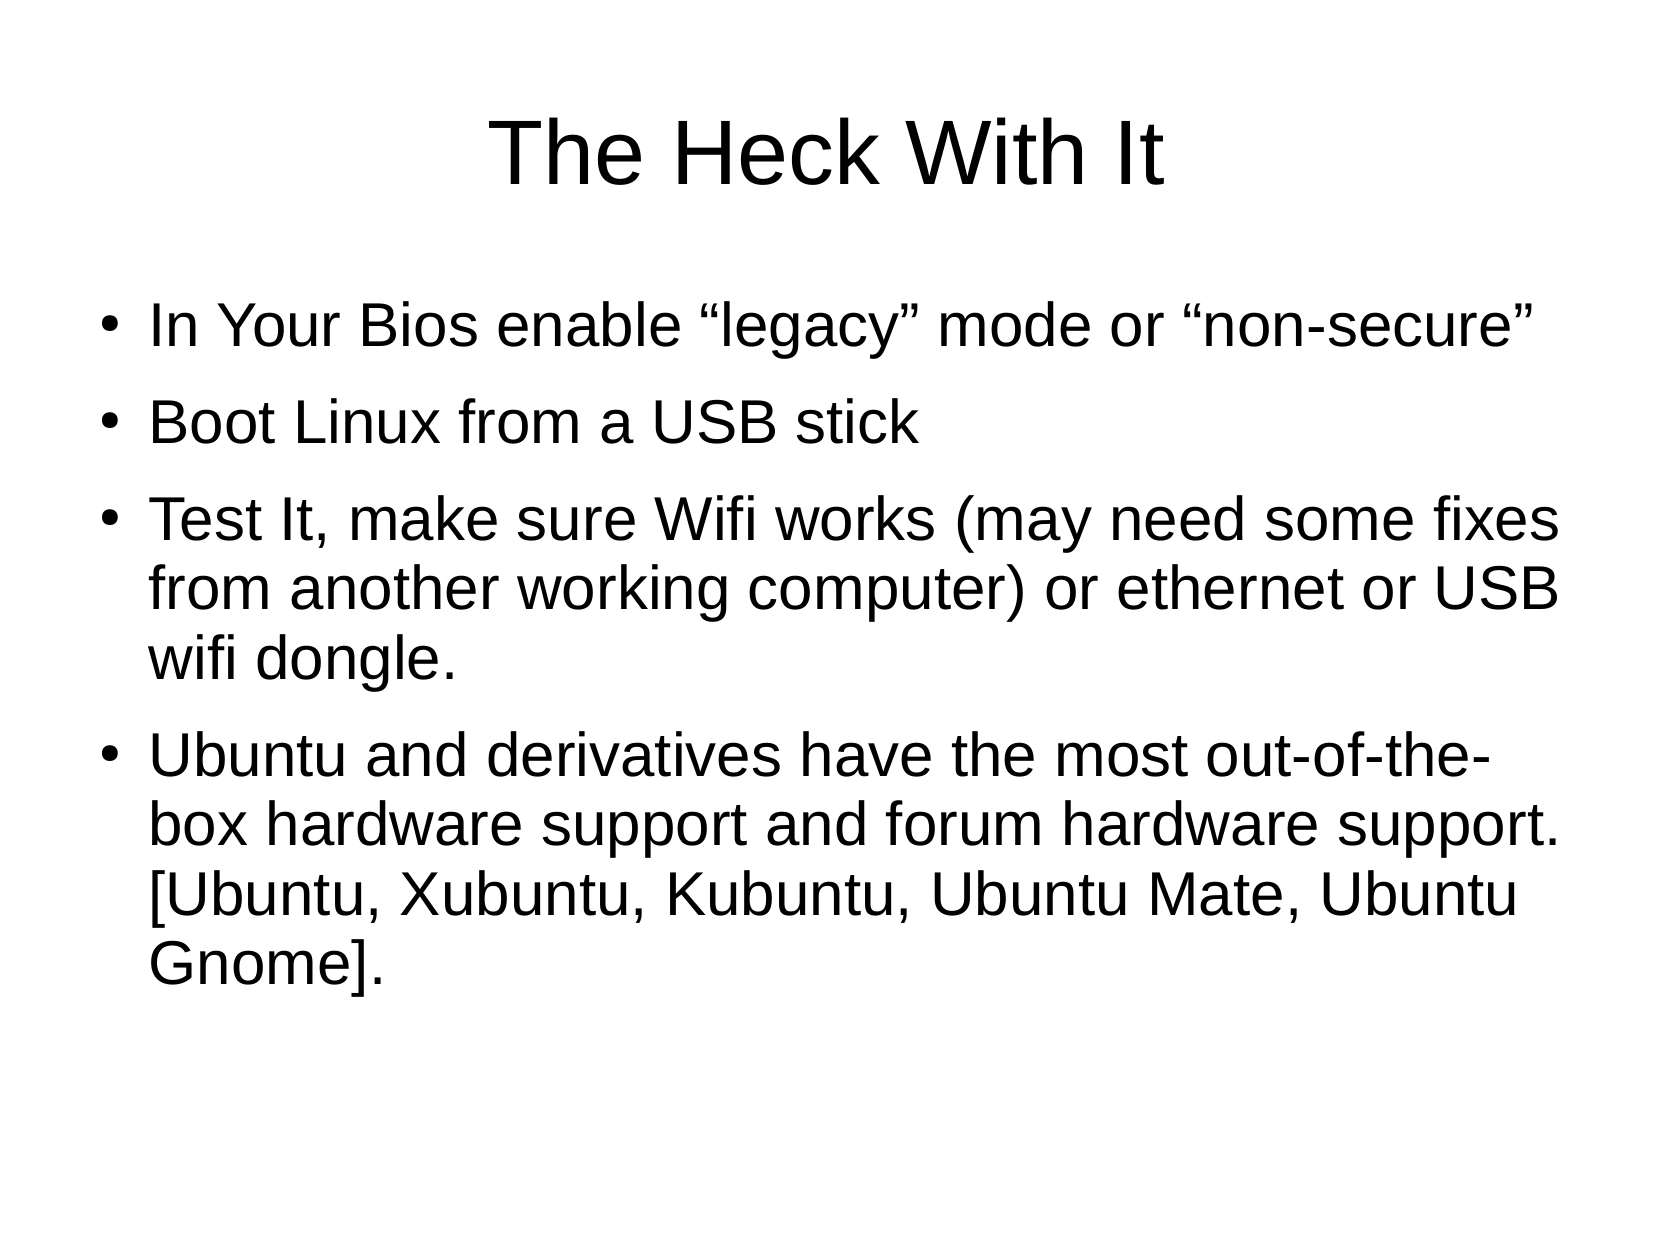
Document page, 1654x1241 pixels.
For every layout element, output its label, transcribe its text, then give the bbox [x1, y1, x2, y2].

title The Heck With It [82, 49, 1571, 257]
list In Your Bios enable “legacy” mode or “non-secure” Boot Linux from a USB stick Test It, make sure Wifi works (may need some fixes from another working computer) or ethernet or USB wifi dongle. Ubuntu and derivatives have the most out-of-the-box hardware support and forum hardware support. [Ubuntu, Xubuntu, Kubuntu, Ubuntu Mate, Ubuntu Gnome]. [82, 290, 1571, 1010]
